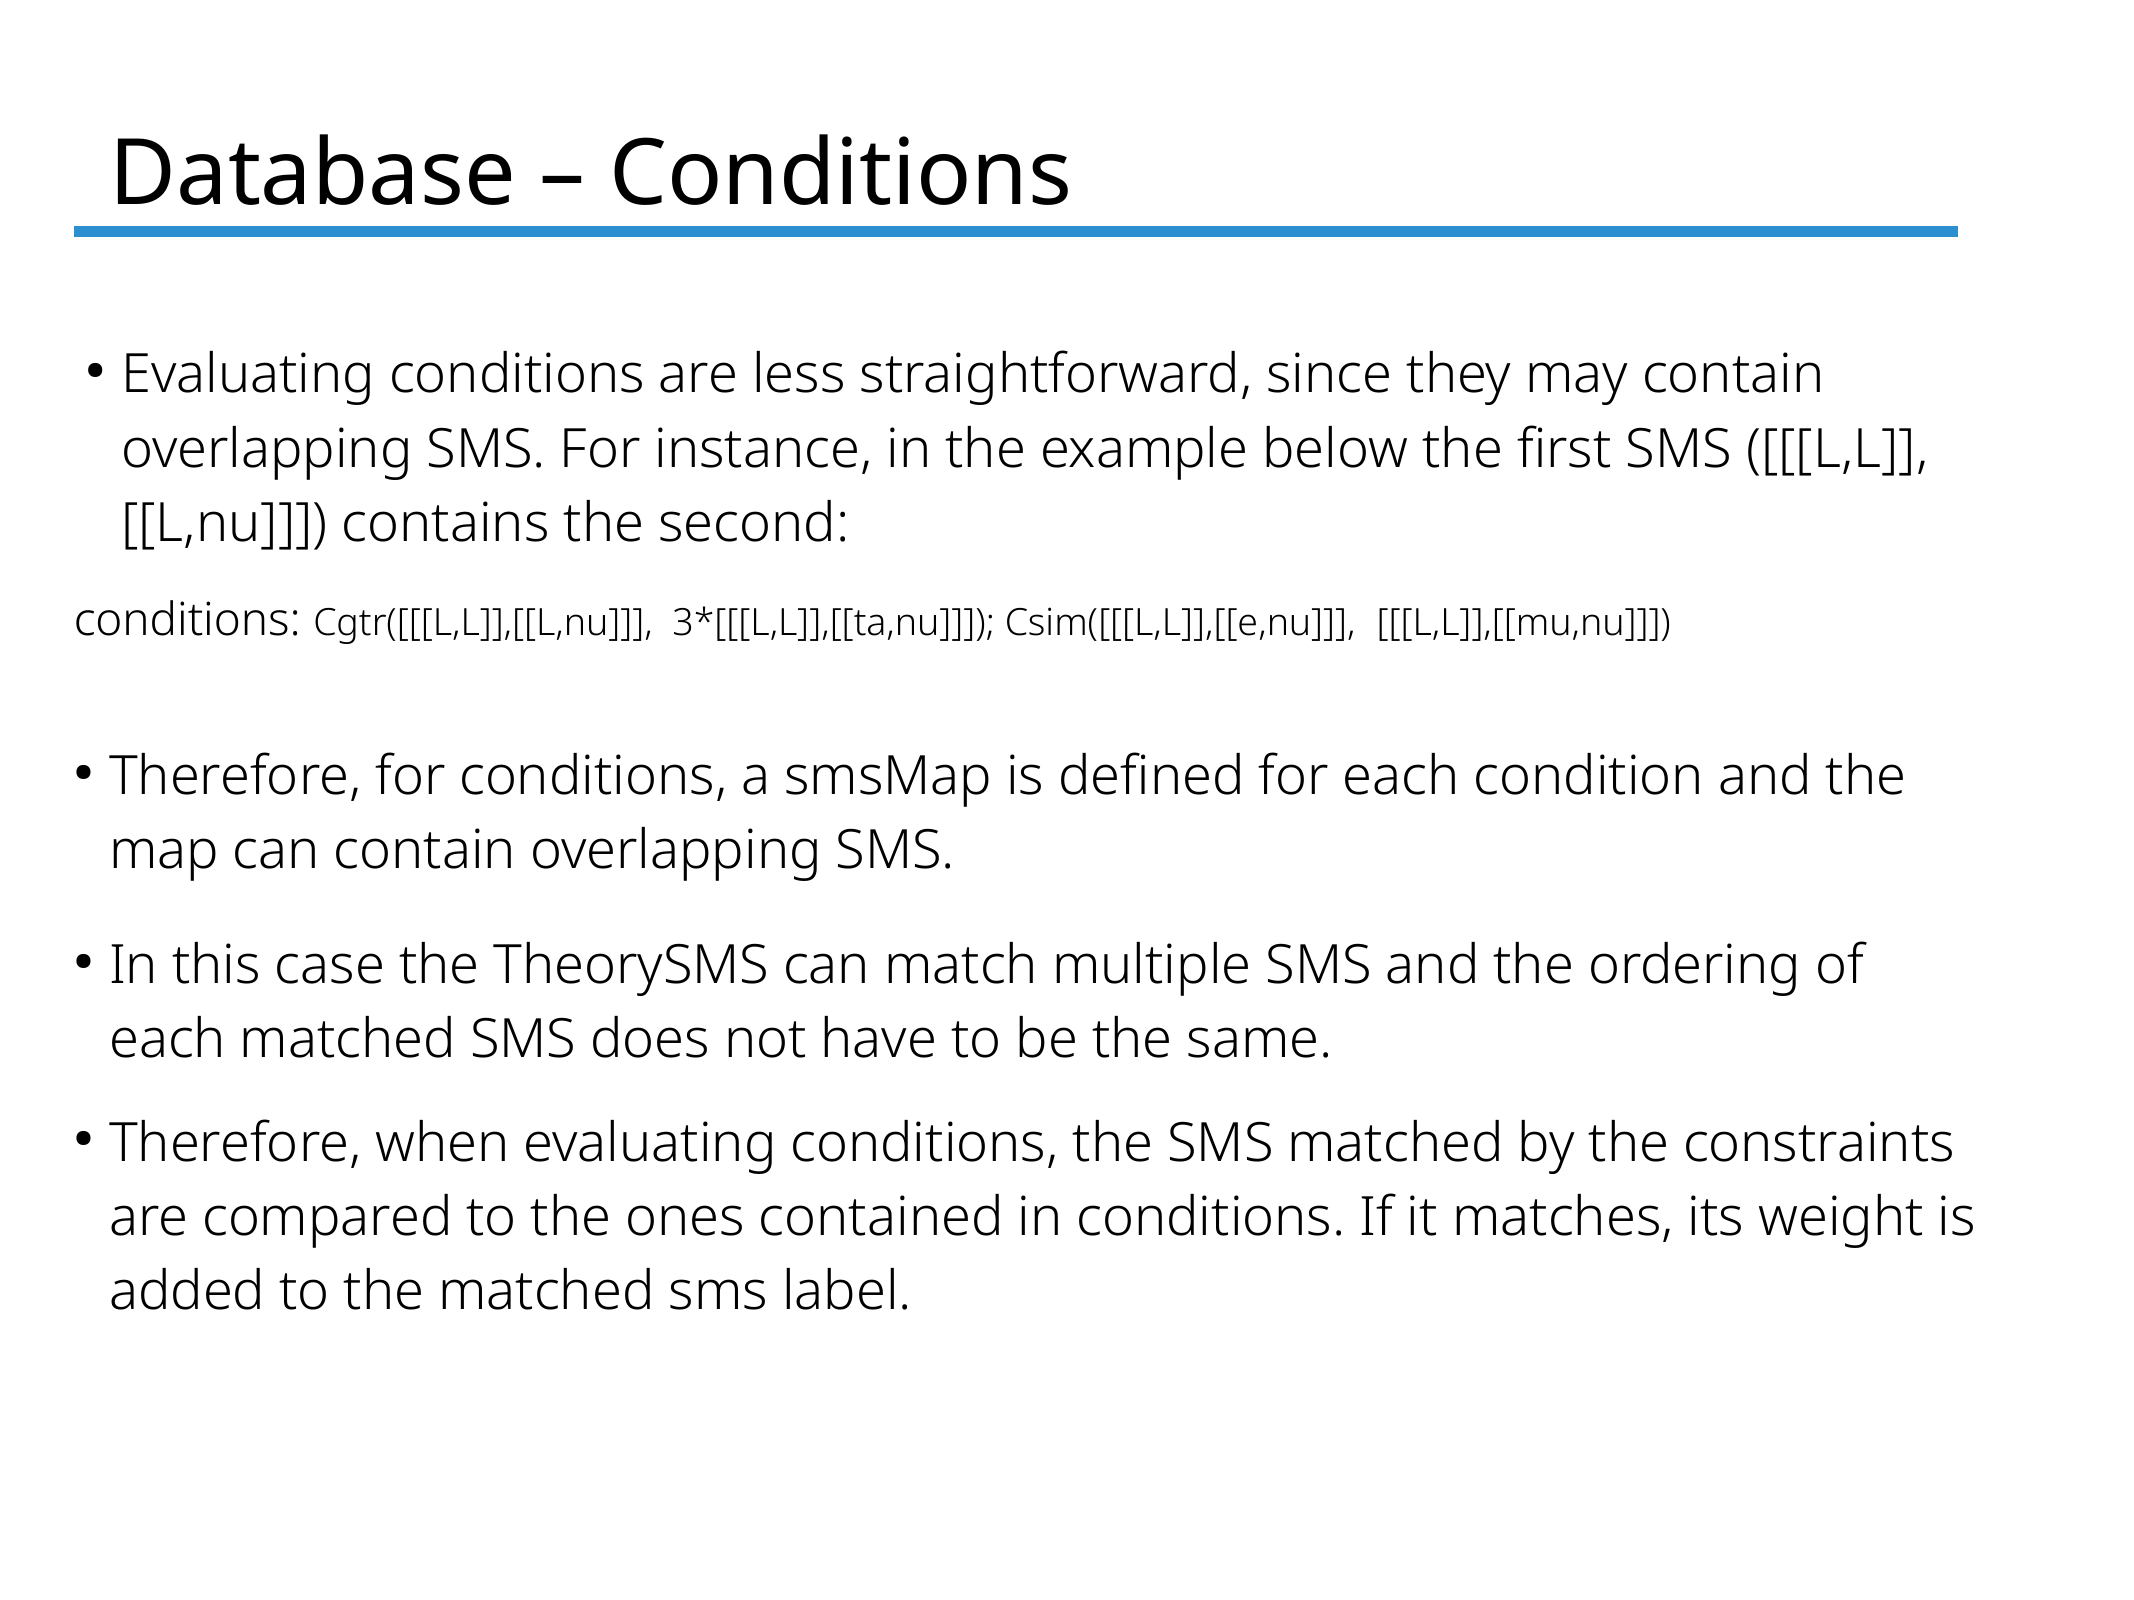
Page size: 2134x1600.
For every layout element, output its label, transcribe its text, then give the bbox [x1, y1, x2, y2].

text_box In this case the TheorySMS can match multiple SMS and the ordering of each matched SMS does not have to be the same. Therefore, when evaluating conditions, the SMS matched by the constraints are compared to the ones contained in conditions. If it matches, its weight is added to the matched sms label. [59, 918, 2008, 1278]
text_box Therefore, for conditions, a smsMap is defined for each condition and the map can contain overlapping SMS. [59, 729, 2008, 893]
text_box Evaluating conditions are less straightforward, since they may contain overlapping SMS. For instance, in the example below the first SMS ([[[L,L]],[[L,nu]]]) contains the second: [70, 327, 2020, 532]
text_box Database – Conditions [86, 89, 1098, 247]
text_box conditions: Cgtr([[[L,L]],[[L,nu]]], 3*[[[L,L]],[[ta,nu]]]); Csim([[[L,L]],[[e,nu]]], [[[L,L]],[[mu,nu]]]) [59, 578, 2134, 701]
